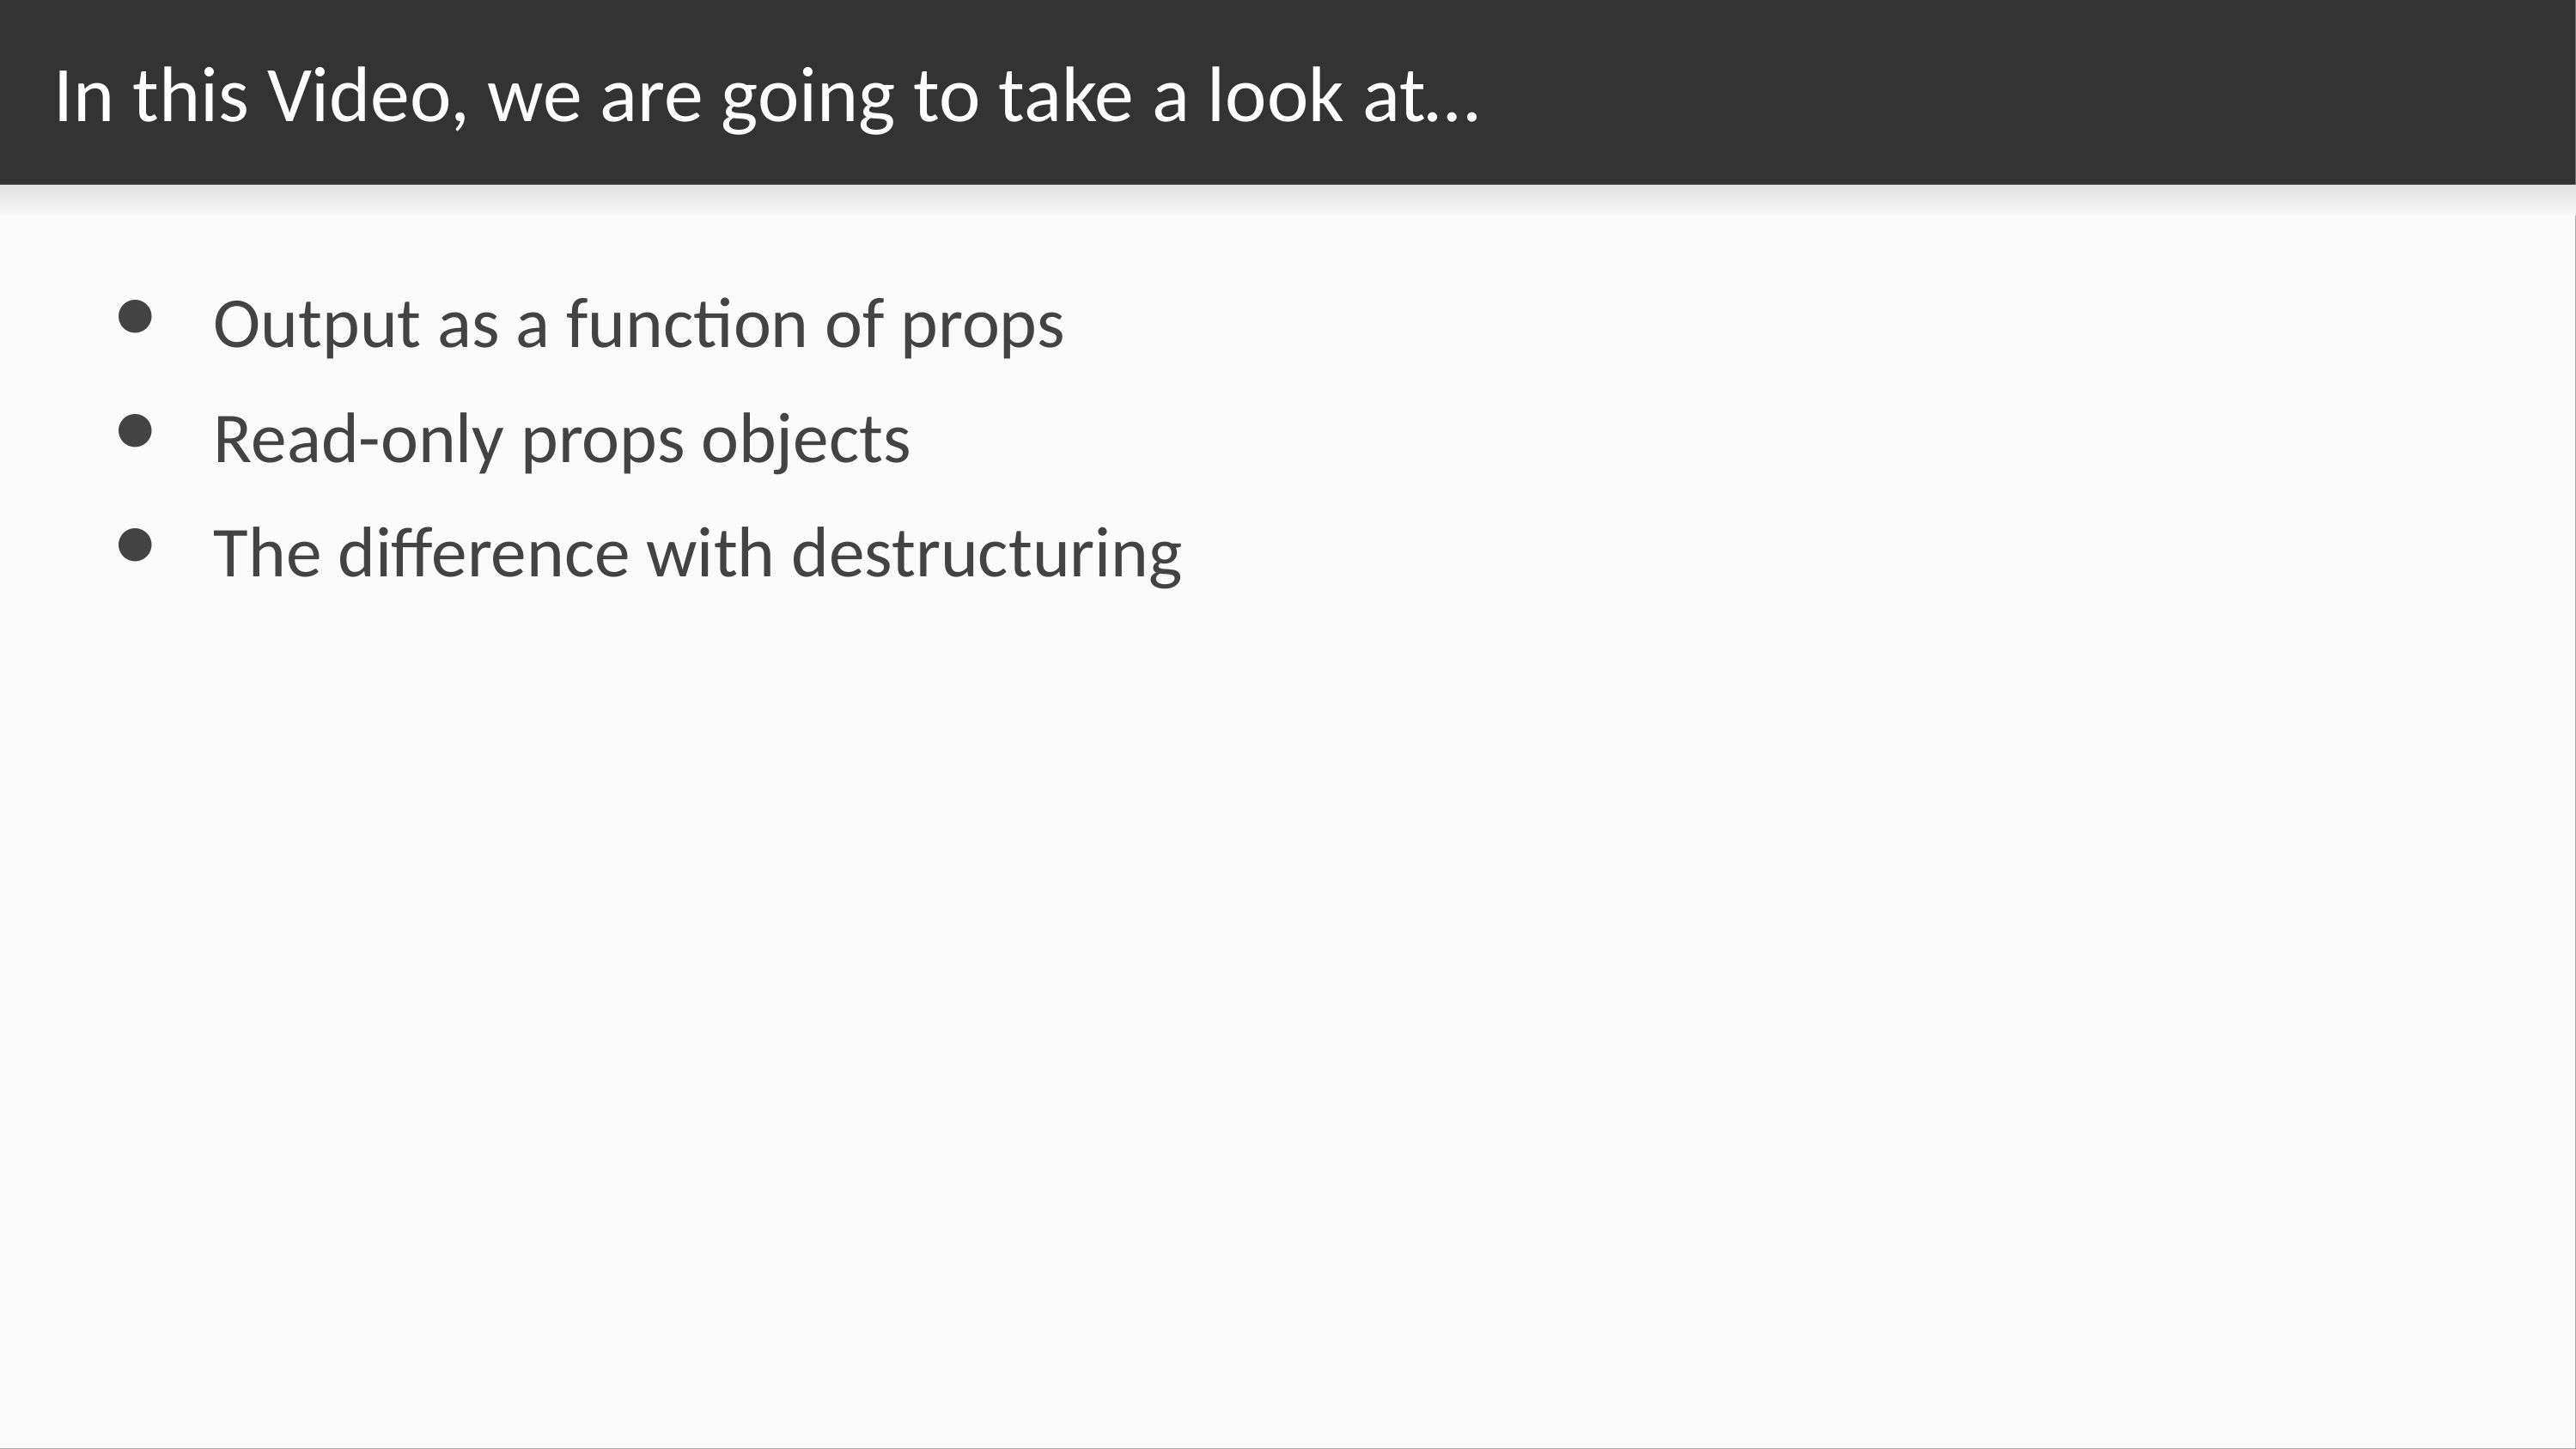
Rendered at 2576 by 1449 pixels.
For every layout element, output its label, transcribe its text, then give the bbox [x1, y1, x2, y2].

title In this Video, we are going to take a look at… [27, 4, 2514, 175]
list Output as a function of props Read-only props objects The difference with destructuring [59, 250, 2514, 1384]
